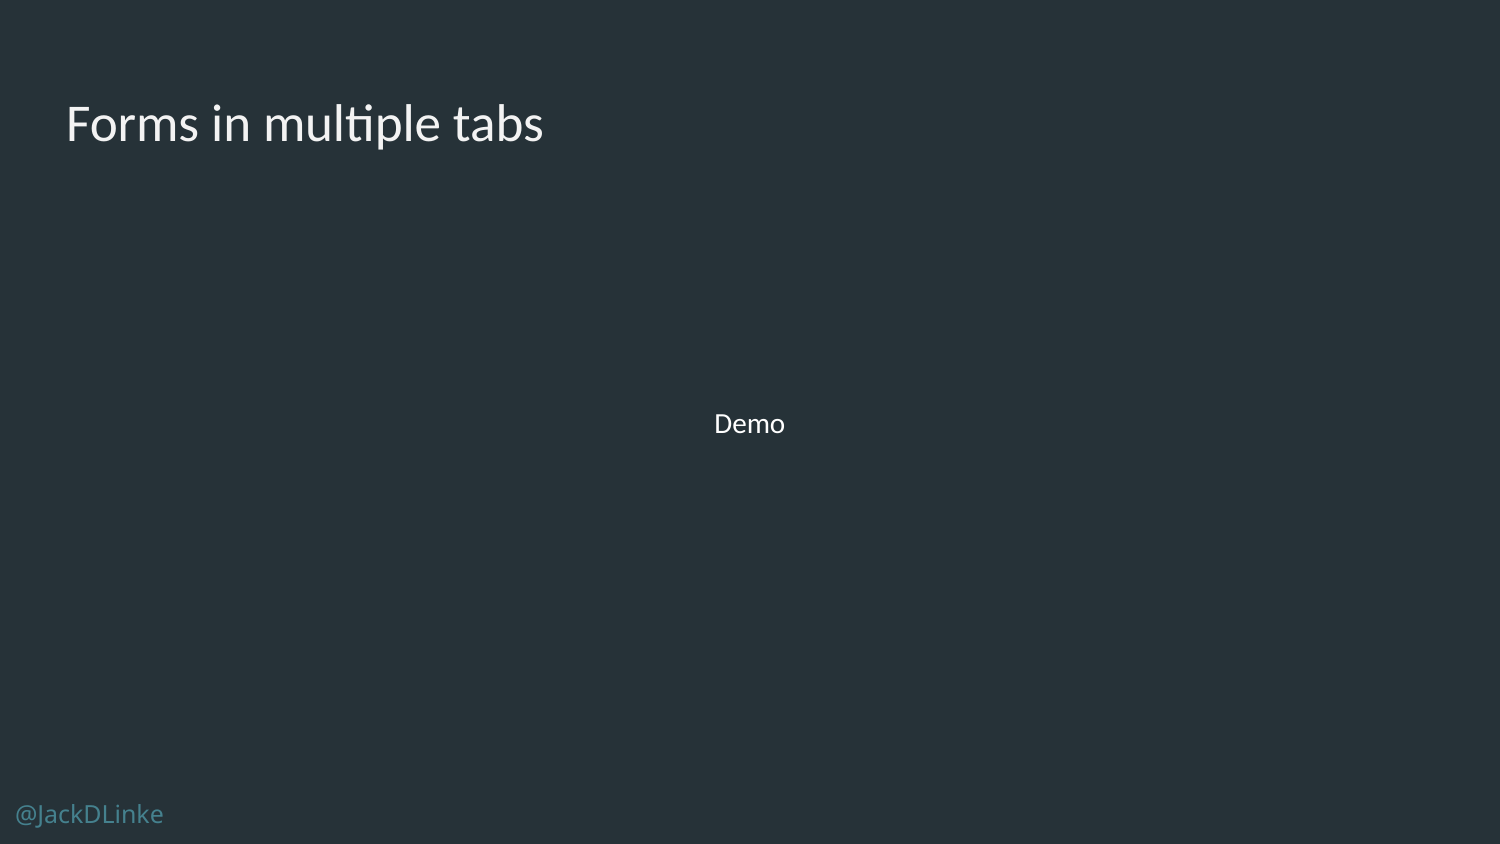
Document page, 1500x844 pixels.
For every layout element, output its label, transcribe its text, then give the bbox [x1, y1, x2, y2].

text_box Demo [665, 388, 835, 455]
title Forms in multiple tabs [51, 72, 1449, 167]
